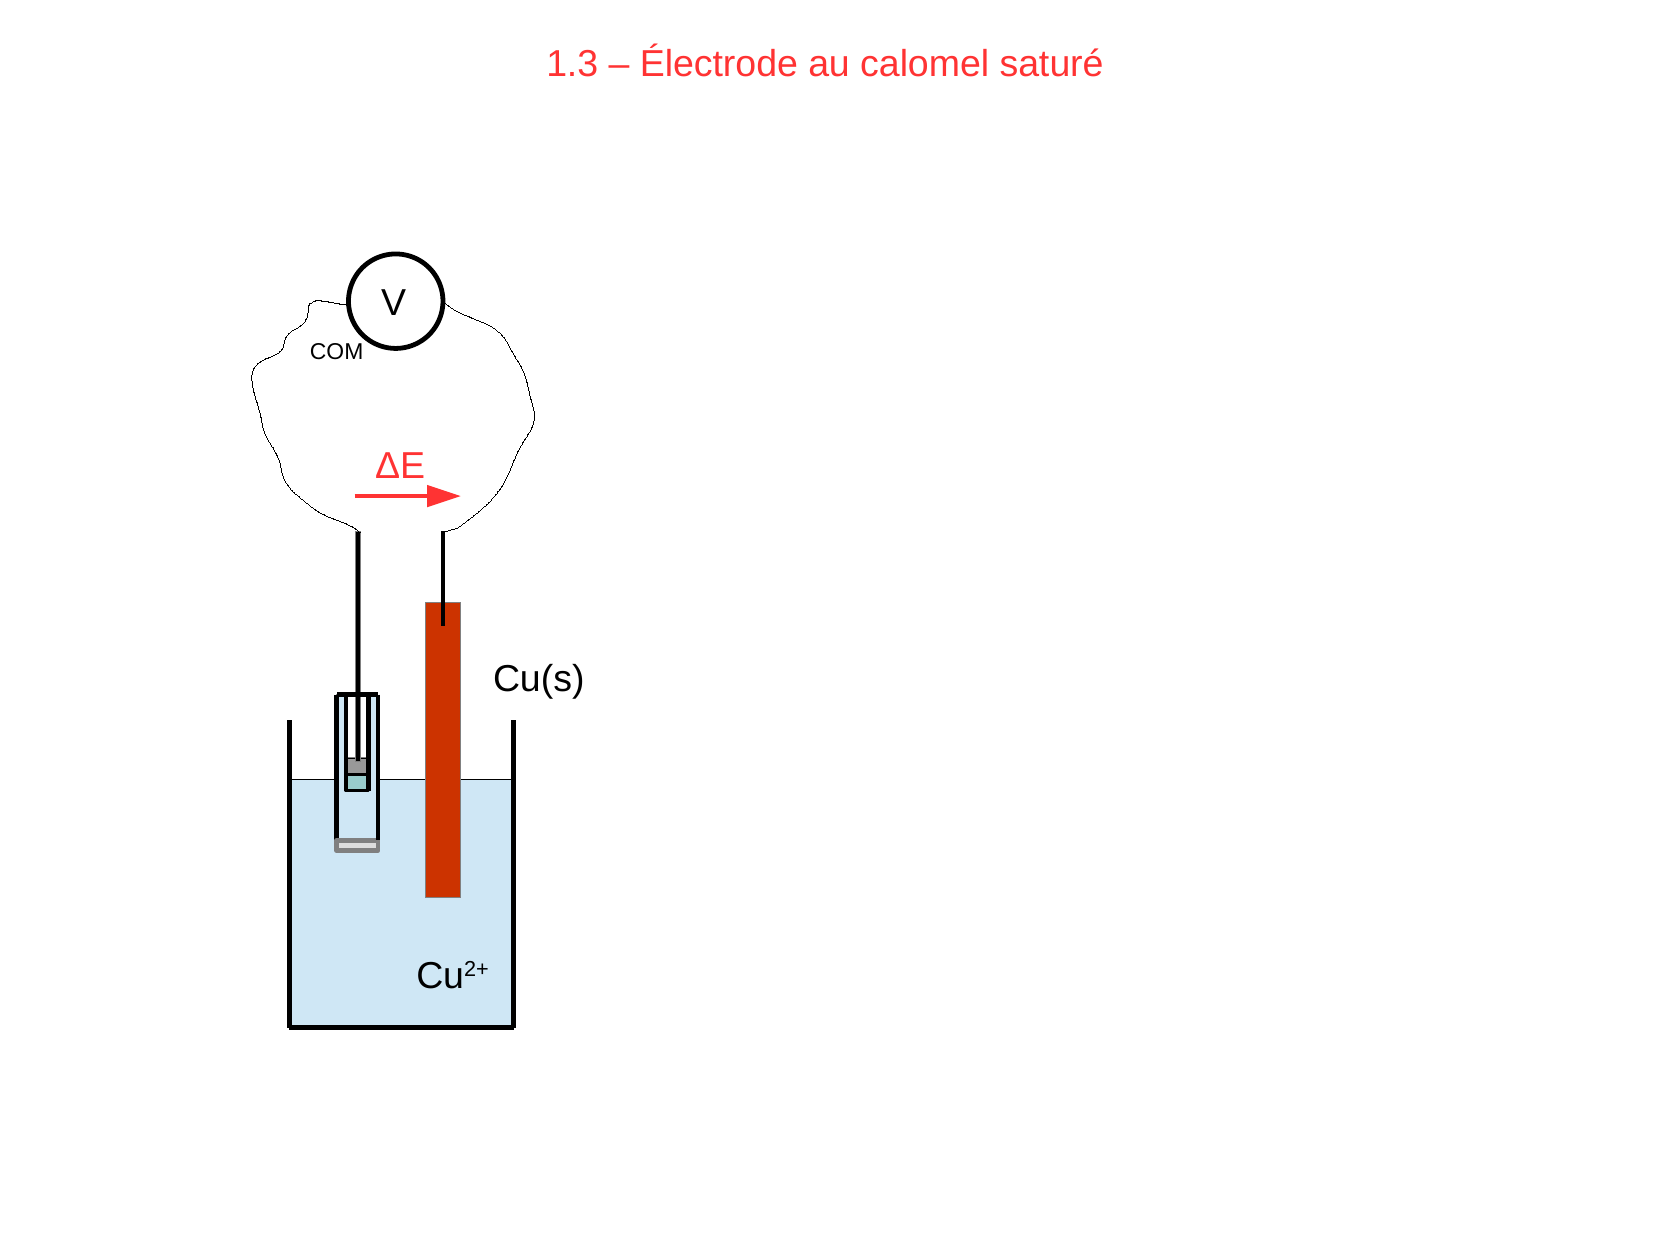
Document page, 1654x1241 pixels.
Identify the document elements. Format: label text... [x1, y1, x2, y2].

text_box V [366, 273, 414, 331]
text_box [355, 531, 361, 692]
text_box 1.3 – Électrode au calomel saturé [531, 35, 1134, 95]
text_box COM [295, 331, 390, 373]
text_box [292, 602, 511, 1025]
text_box Cu(s) [478, 649, 603, 707]
text_box ΔE [360, 437, 443, 494]
text_box Cu2+ [401, 947, 508, 1004]
text_box [348, 253, 443, 349]
